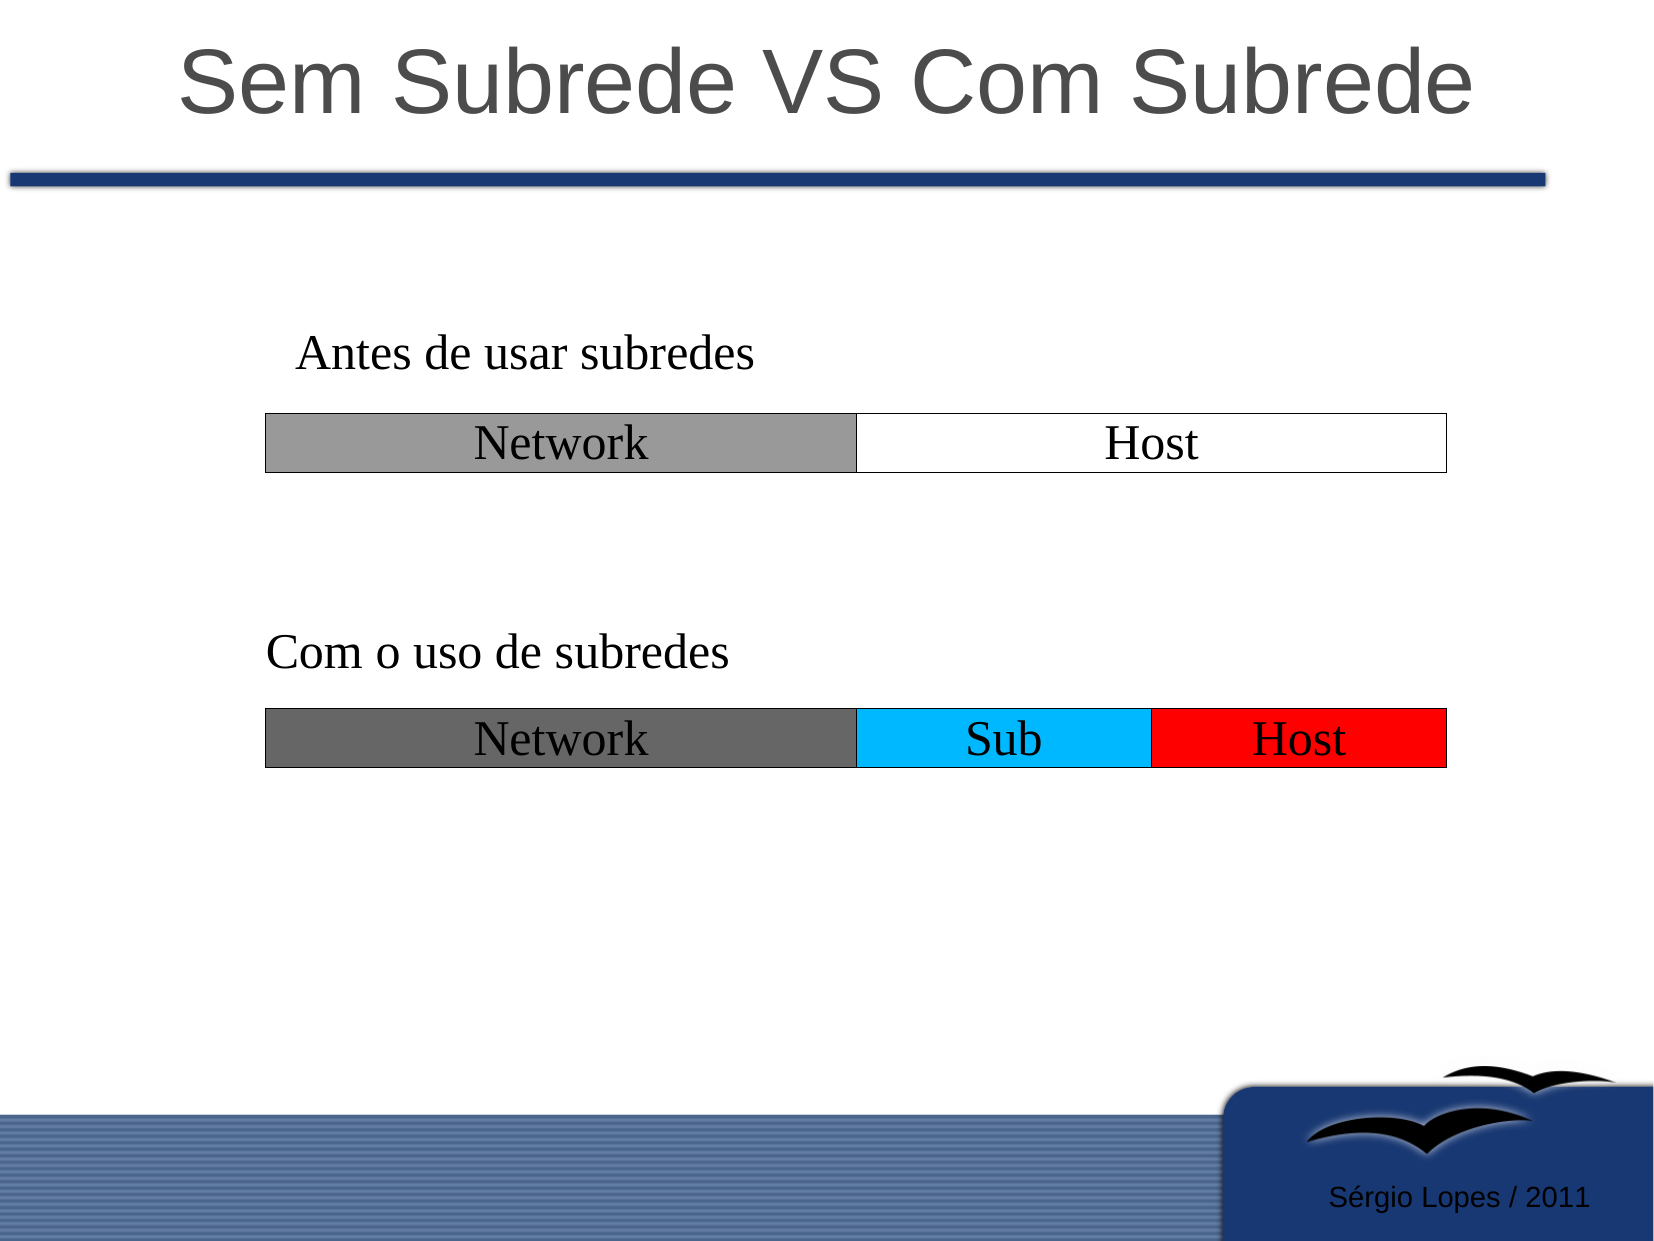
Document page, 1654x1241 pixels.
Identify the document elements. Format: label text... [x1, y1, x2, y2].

text_box Host [1151, 708, 1447, 768]
text_box Host [856, 413, 1447, 473]
text_box Network [265, 708, 856, 768]
text_box Antes de usar subredes [295, 324, 756, 381]
picture [0, 0, 1654, 1241]
text_box Sub [856, 708, 1151, 768]
text_box Sérgio Lopes / 2011 [1328, 1181, 1588, 1214]
title Sem Subrede VS Com Subrede [121, 0, 1534, 164]
text_box Network [265, 413, 856, 473]
text_box Com o uso de subredes [265, 623, 730, 680]
